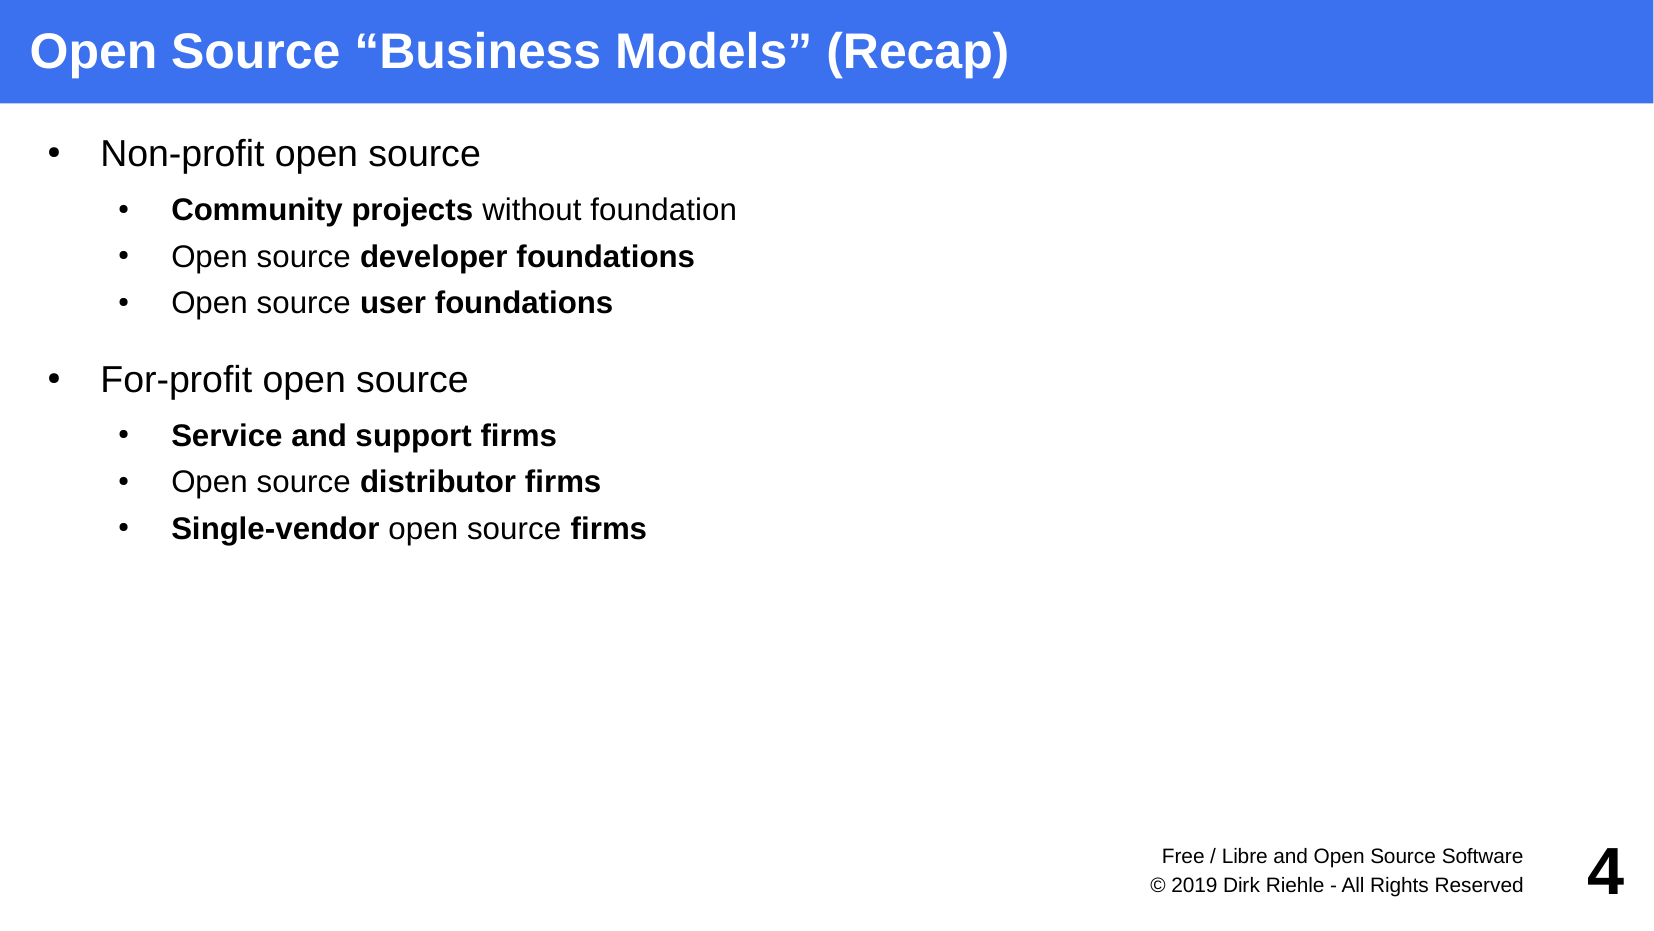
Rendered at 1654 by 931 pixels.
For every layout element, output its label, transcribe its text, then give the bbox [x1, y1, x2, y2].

list Non-profit open source Community projects without foundation Open source developer foundations Open source user foundations For-profit open source Service and support firms Open source distributor firms Single-vendor open source firms [29, 132, 1625, 813]
title Open Source “Business Models” (Recap) [0, 0, 1654, 104]
